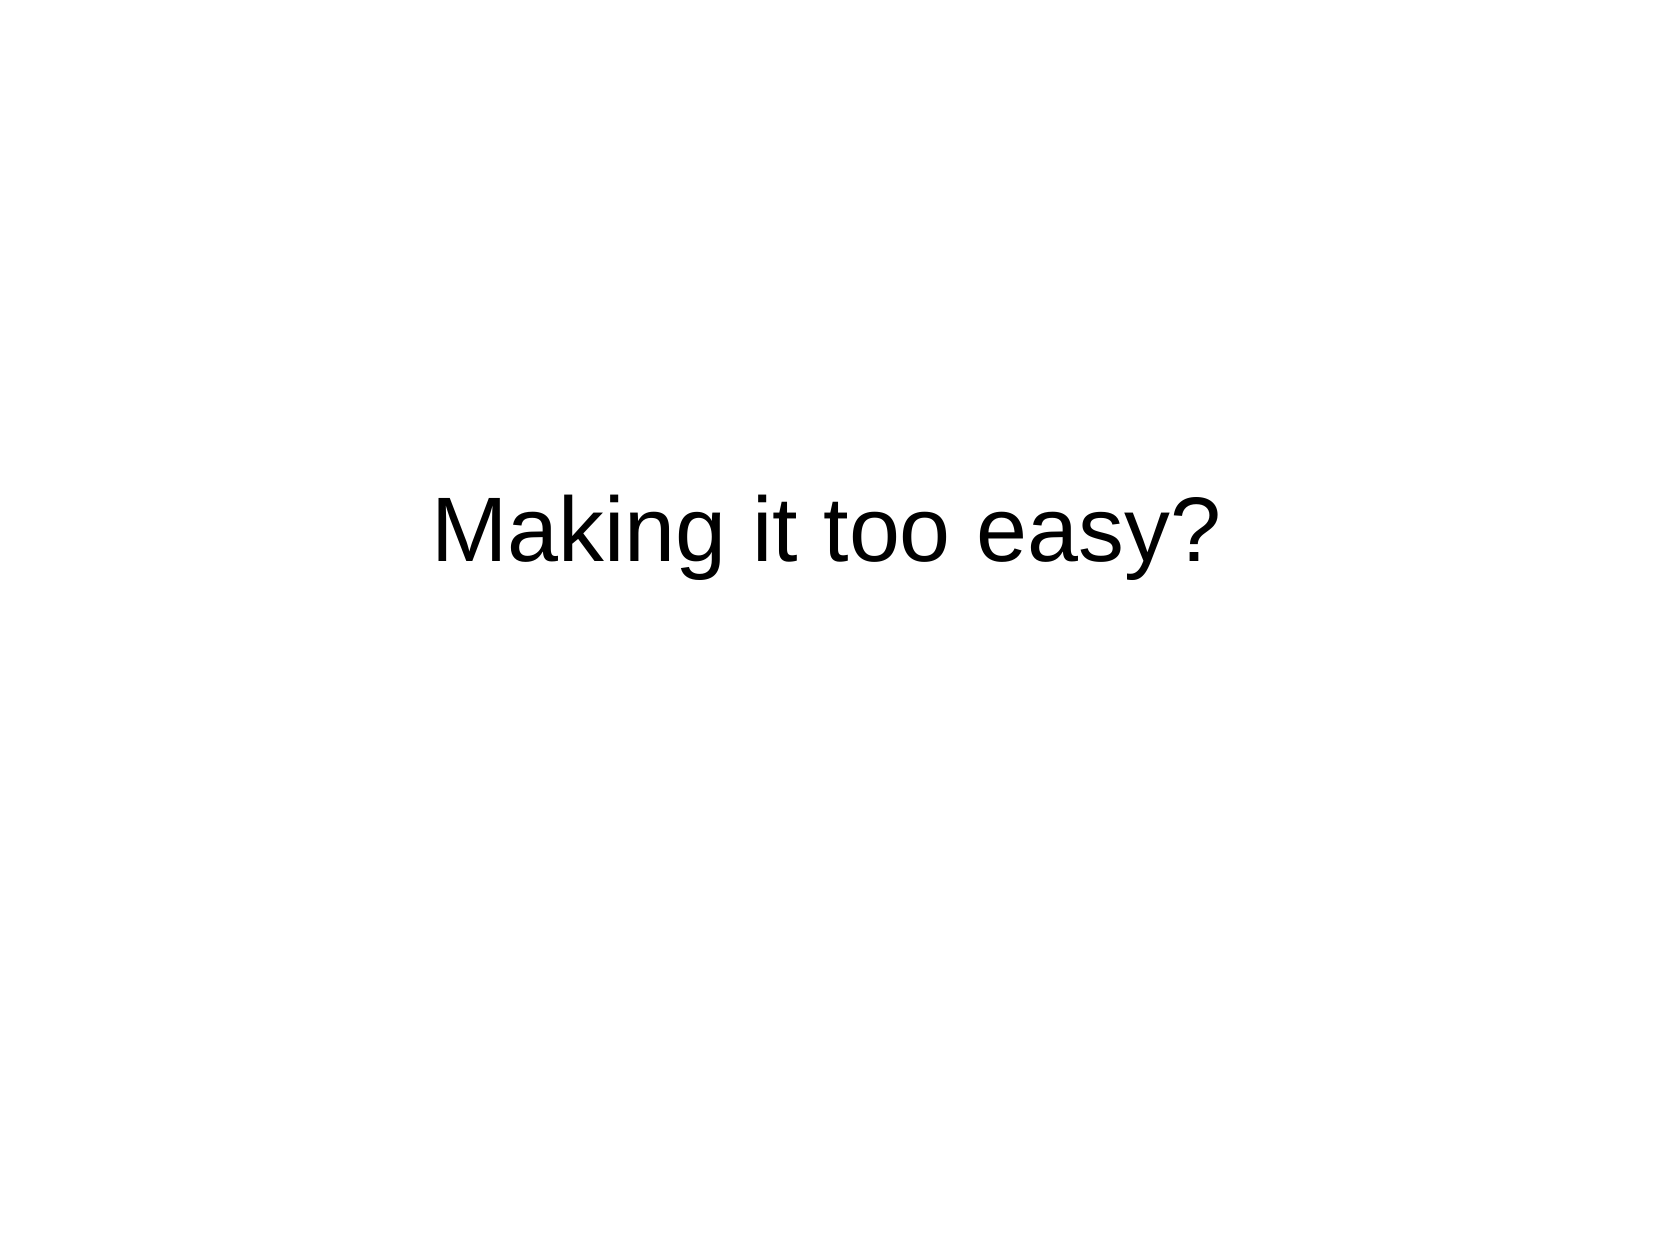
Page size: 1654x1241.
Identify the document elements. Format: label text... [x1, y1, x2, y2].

subtitle Making it too easy? [82, 49, 1571, 1010]
